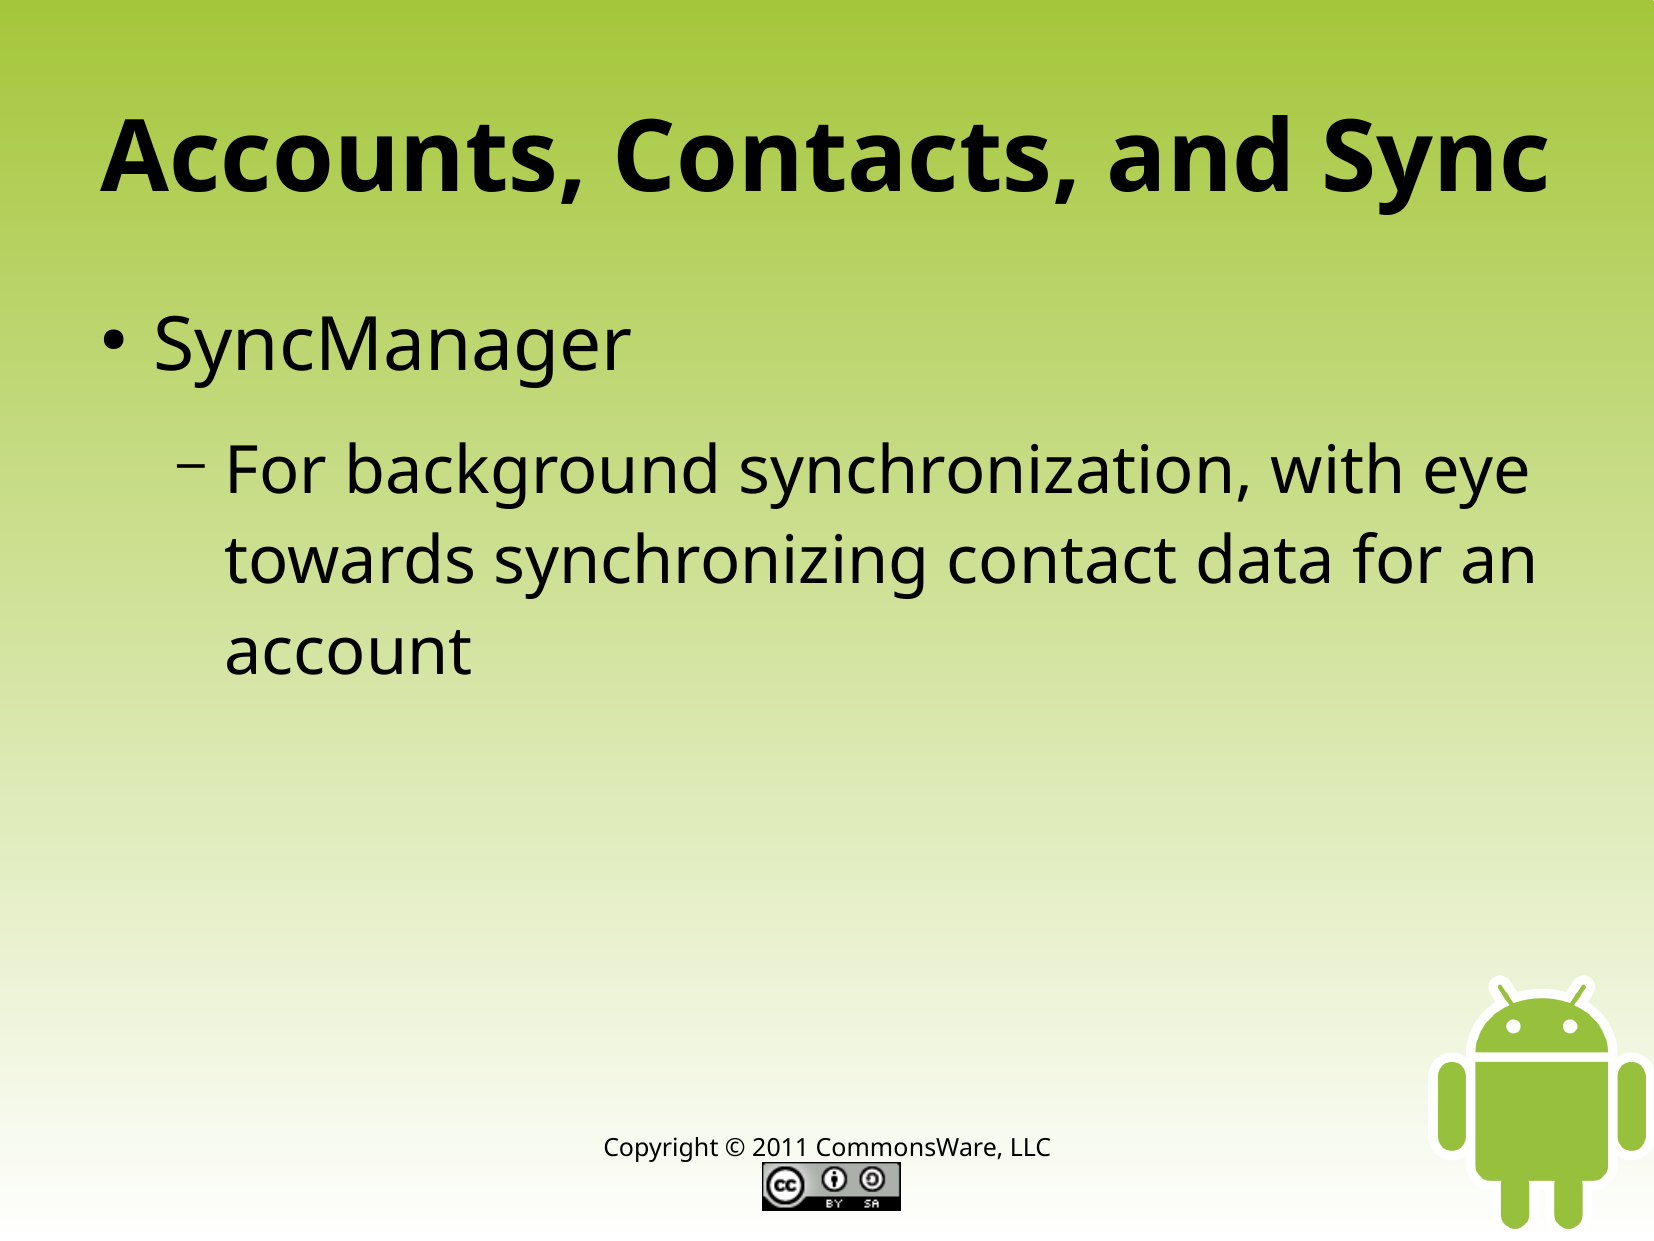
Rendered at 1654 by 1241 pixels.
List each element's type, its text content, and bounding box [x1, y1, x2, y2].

picture [762, 1162, 901, 1211]
title Accounts, Contacts, and Sync [82, 49, 1571, 257]
picture [1428, 975, 1654, 1238]
list SyncManager For background synchronization, with eye towards synchronizing contact data for an account [82, 290, 1571, 1094]
